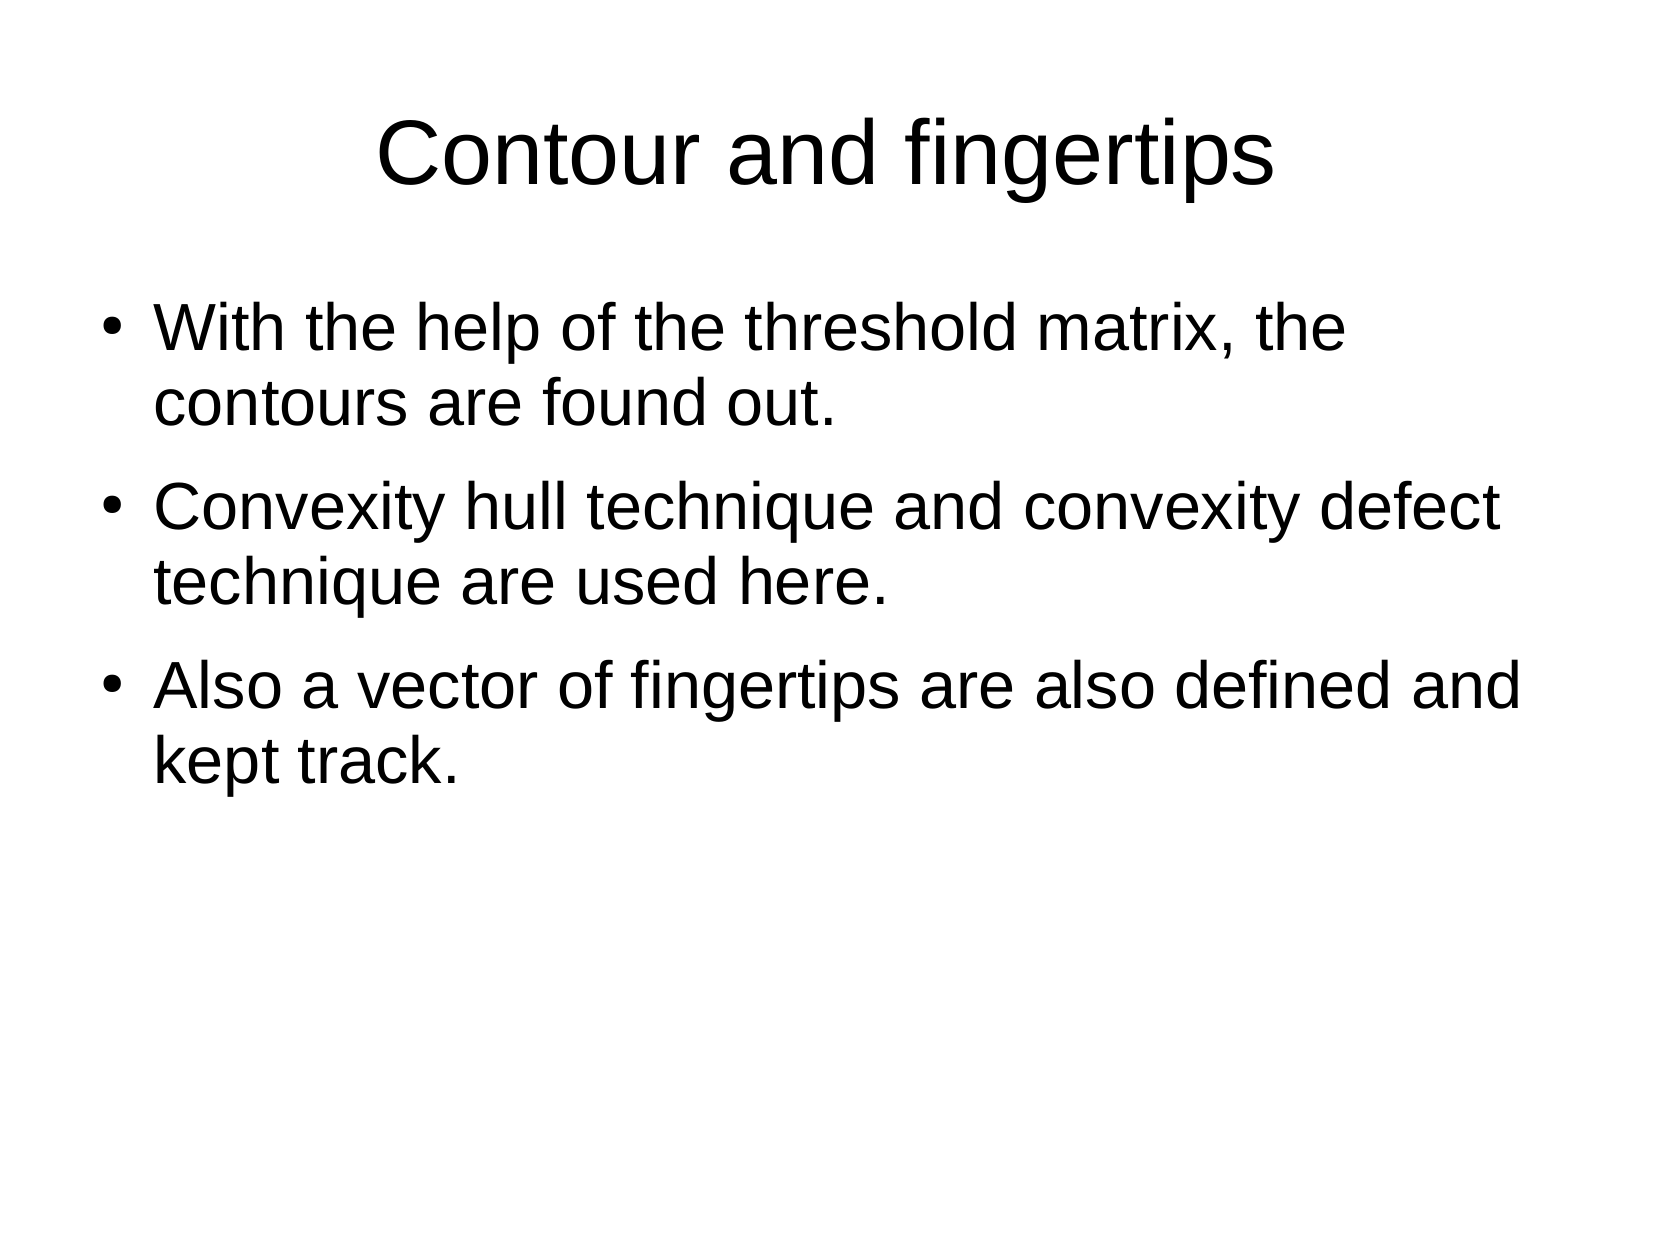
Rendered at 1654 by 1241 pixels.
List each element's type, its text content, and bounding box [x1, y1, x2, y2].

title Contour and fingertips [82, 49, 1571, 257]
list With the help of the threshold matrix, the contours are found out. Convexity hull technique and convexity defect technique are used here. Also a vector of fingertips are also defined and kept track. [82, 290, 1571, 1010]
